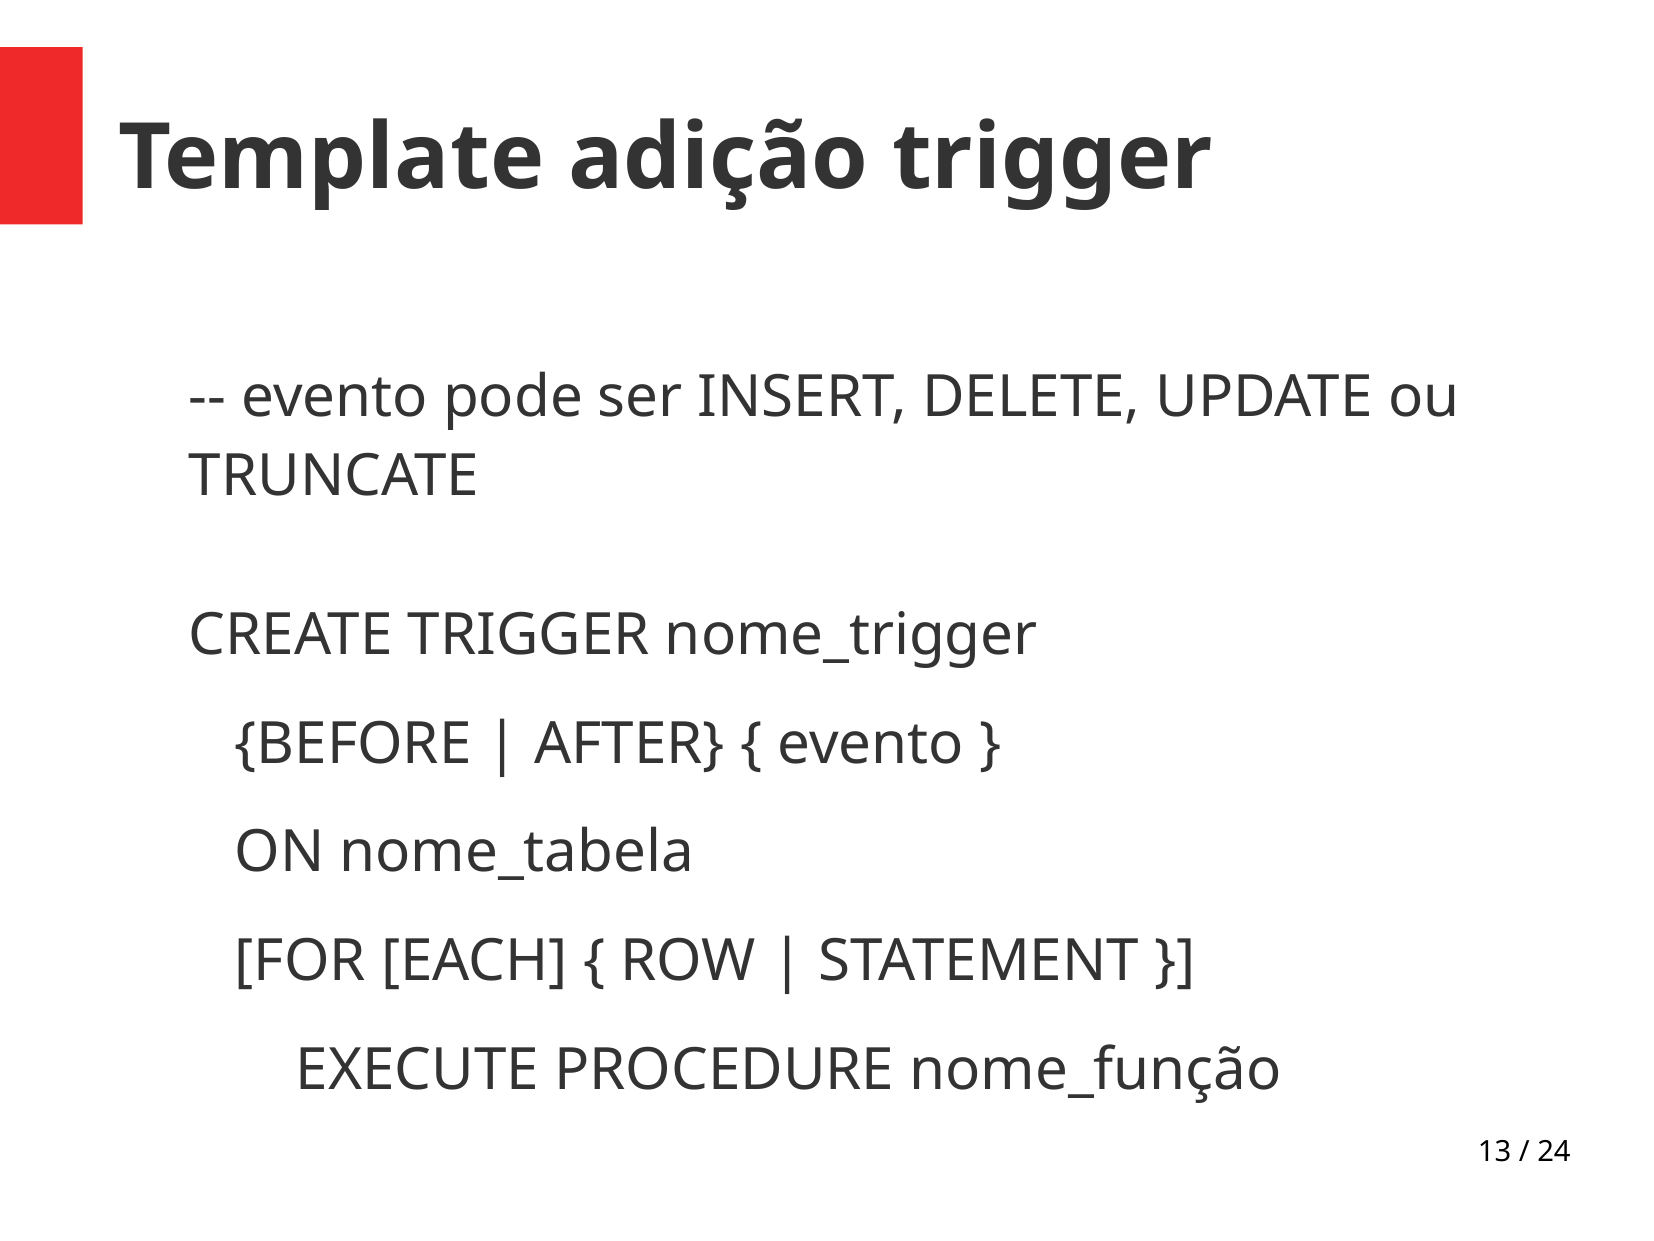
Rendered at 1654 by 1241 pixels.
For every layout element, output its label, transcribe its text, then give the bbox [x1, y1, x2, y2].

title Template adição trigger [118, 49, 1571, 257]
list -- evento pode ser INSERT, DELETE, UPDATE ou TRUNCATE CREATE TRIGGER nome_trigger {BEFORE | AFTER} { evento } ON nome_tabela [FOR [EACH] { ROW | STATEMENT }] EXECUTE PROCEDURE nome_função [118, 354, 1536, 1074]
